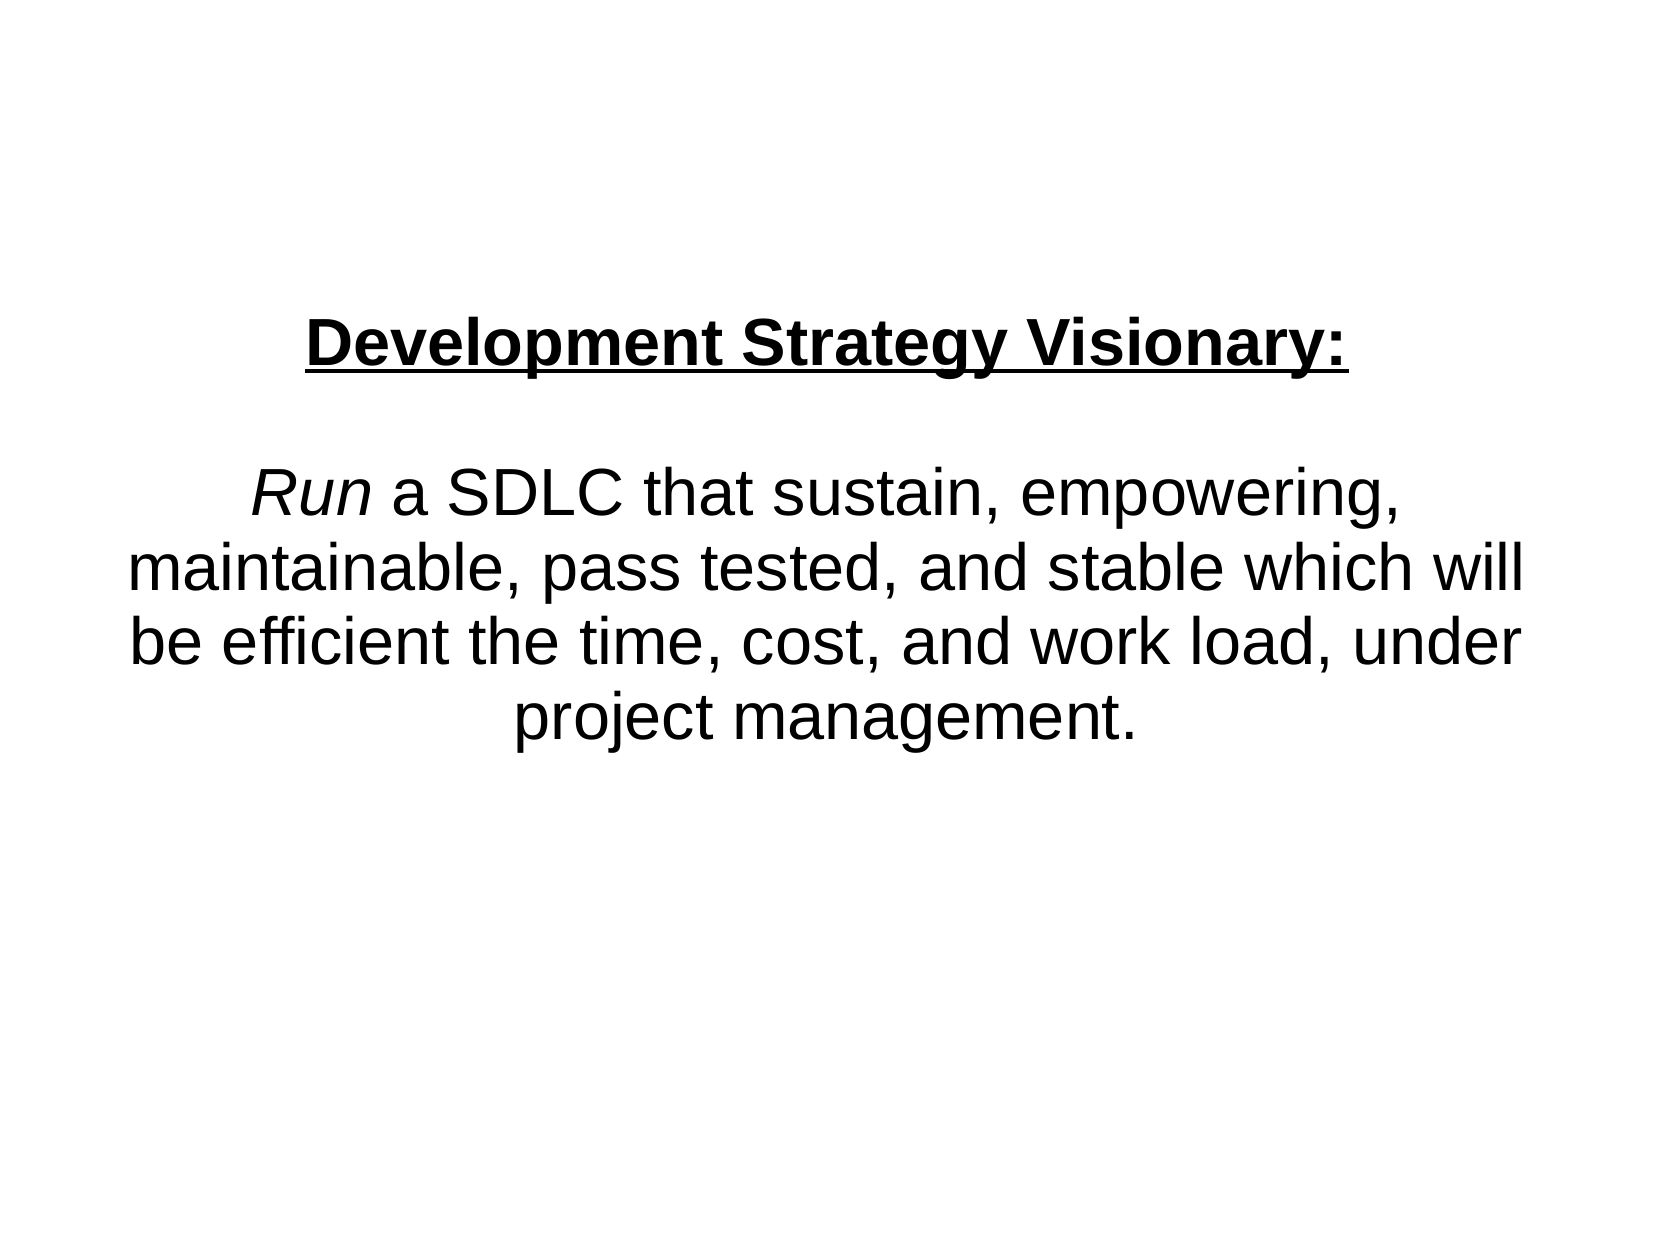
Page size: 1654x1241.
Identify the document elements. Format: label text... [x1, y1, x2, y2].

subtitle Development Strategy Visionary: Run a SDLC that sustain, empowering, maintainable, pass tested, and stable which will be efficient the time, cost, and work load, under project management. [82, 49, 1571, 1010]
